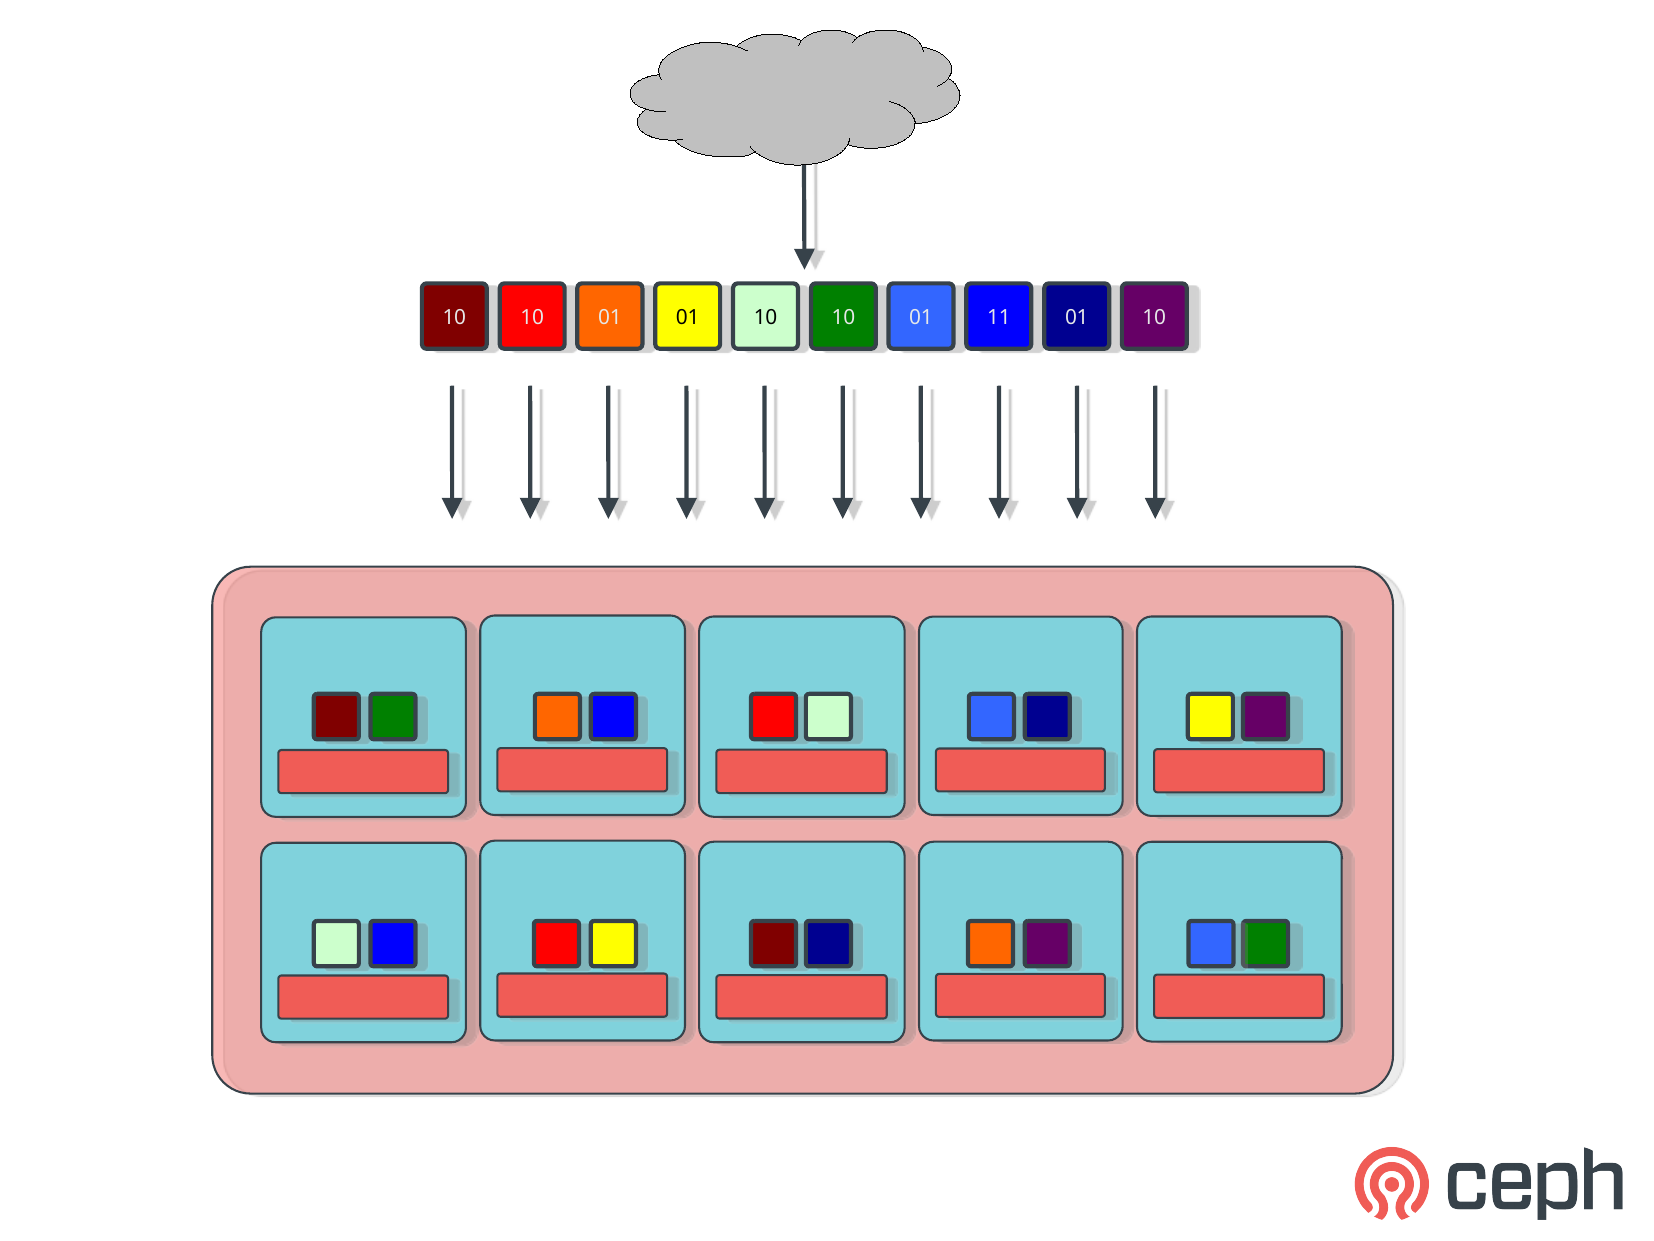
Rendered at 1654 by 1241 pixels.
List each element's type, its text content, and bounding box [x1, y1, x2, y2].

text_box 11 [966, 283, 1032, 349]
text_box 10 [1121, 283, 1187, 349]
picture [1308, 1100, 1654, 1241]
text_box 01 [1044, 283, 1110, 349]
text_box [212, 566, 1394, 1094]
text_box 01 [655, 283, 721, 349]
text_box 01 [888, 283, 954, 349]
text_box 10 [499, 283, 565, 349]
text_box 10 [421, 283, 487, 349]
text_box [630, 30, 961, 166]
text_box 10 [810, 283, 876, 349]
text_box 10 [733, 283, 798, 349]
text_box 01 [577, 283, 643, 349]
